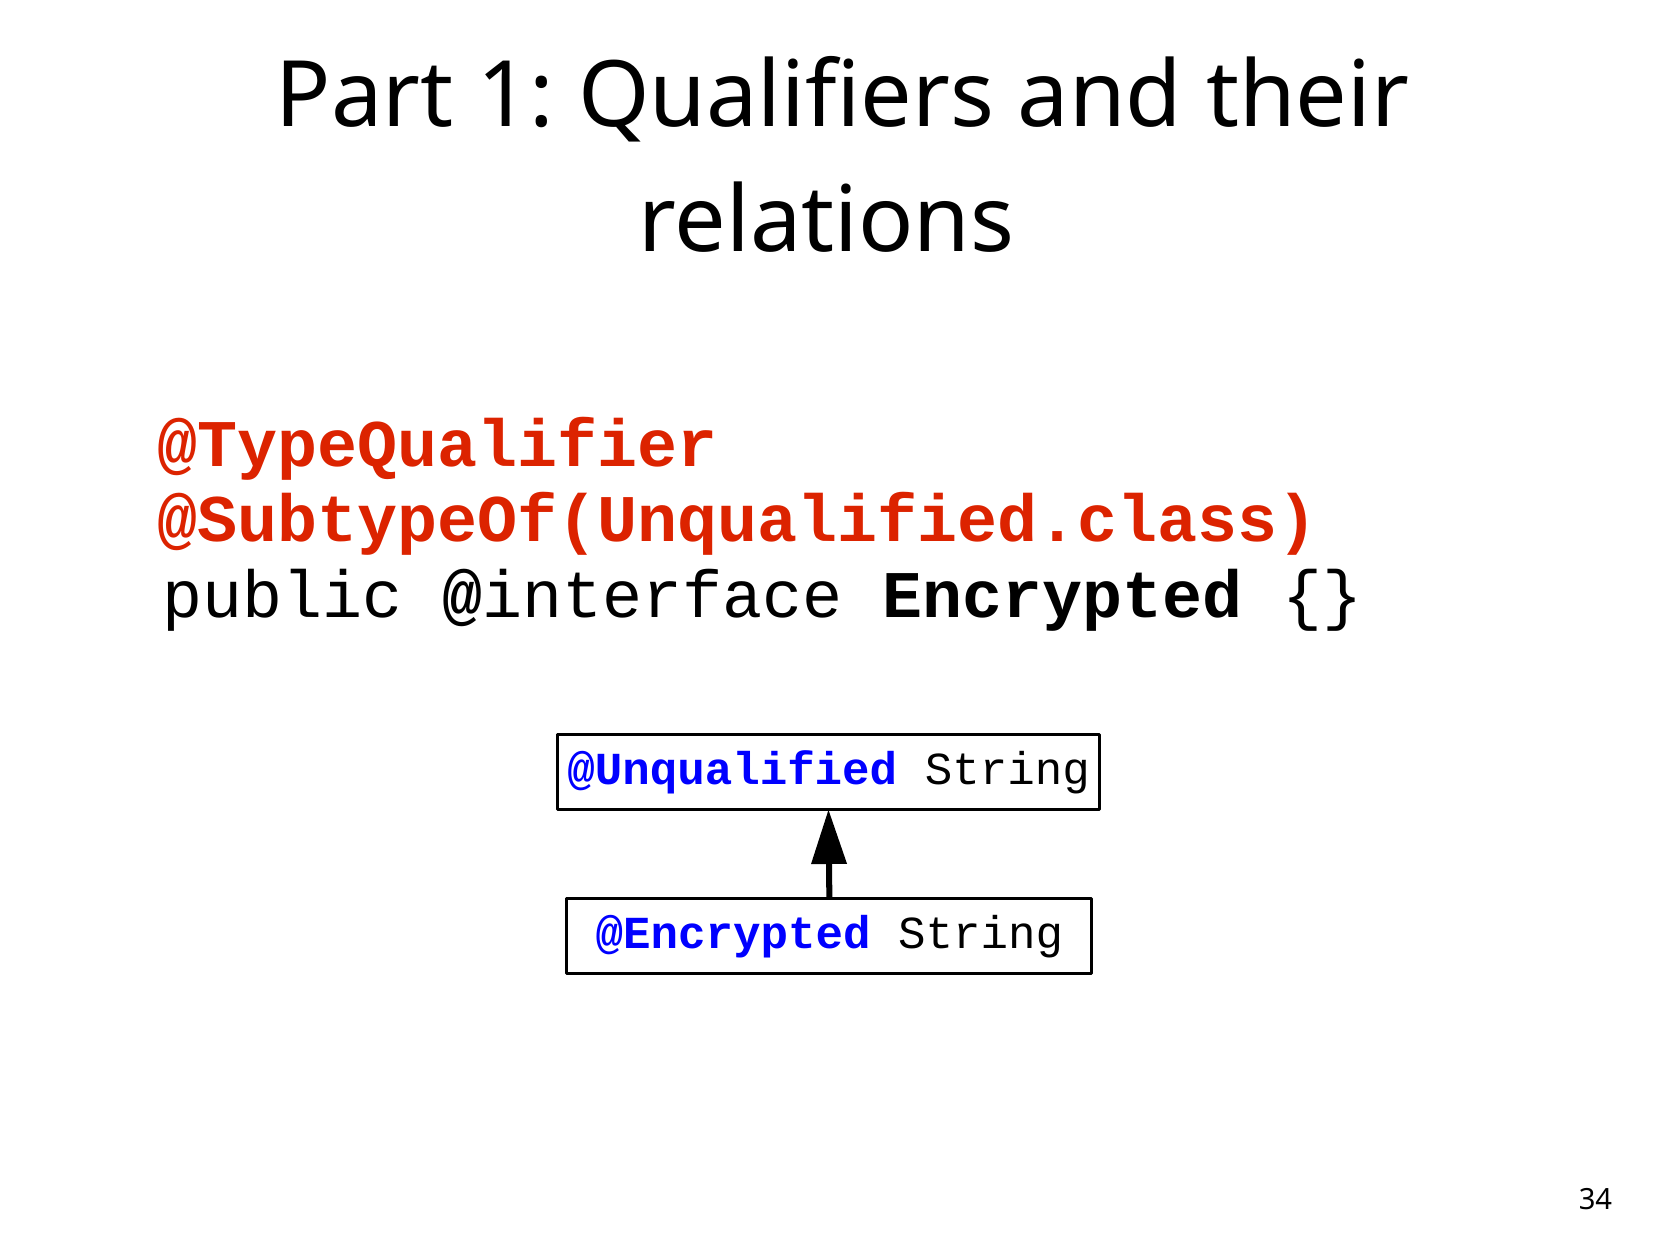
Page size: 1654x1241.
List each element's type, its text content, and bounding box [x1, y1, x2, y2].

text_box @Encrypted String [566, 898, 1092, 974]
text_box @Unqualified String [557, 734, 1100, 810]
list @TypeQualifier @SubtypeOf(Unqualified.class) public @interface Encrypted {} [82, 290, 1571, 1010]
title Part 1: Qualifiers and their relations [61, 42, 1592, 264]
